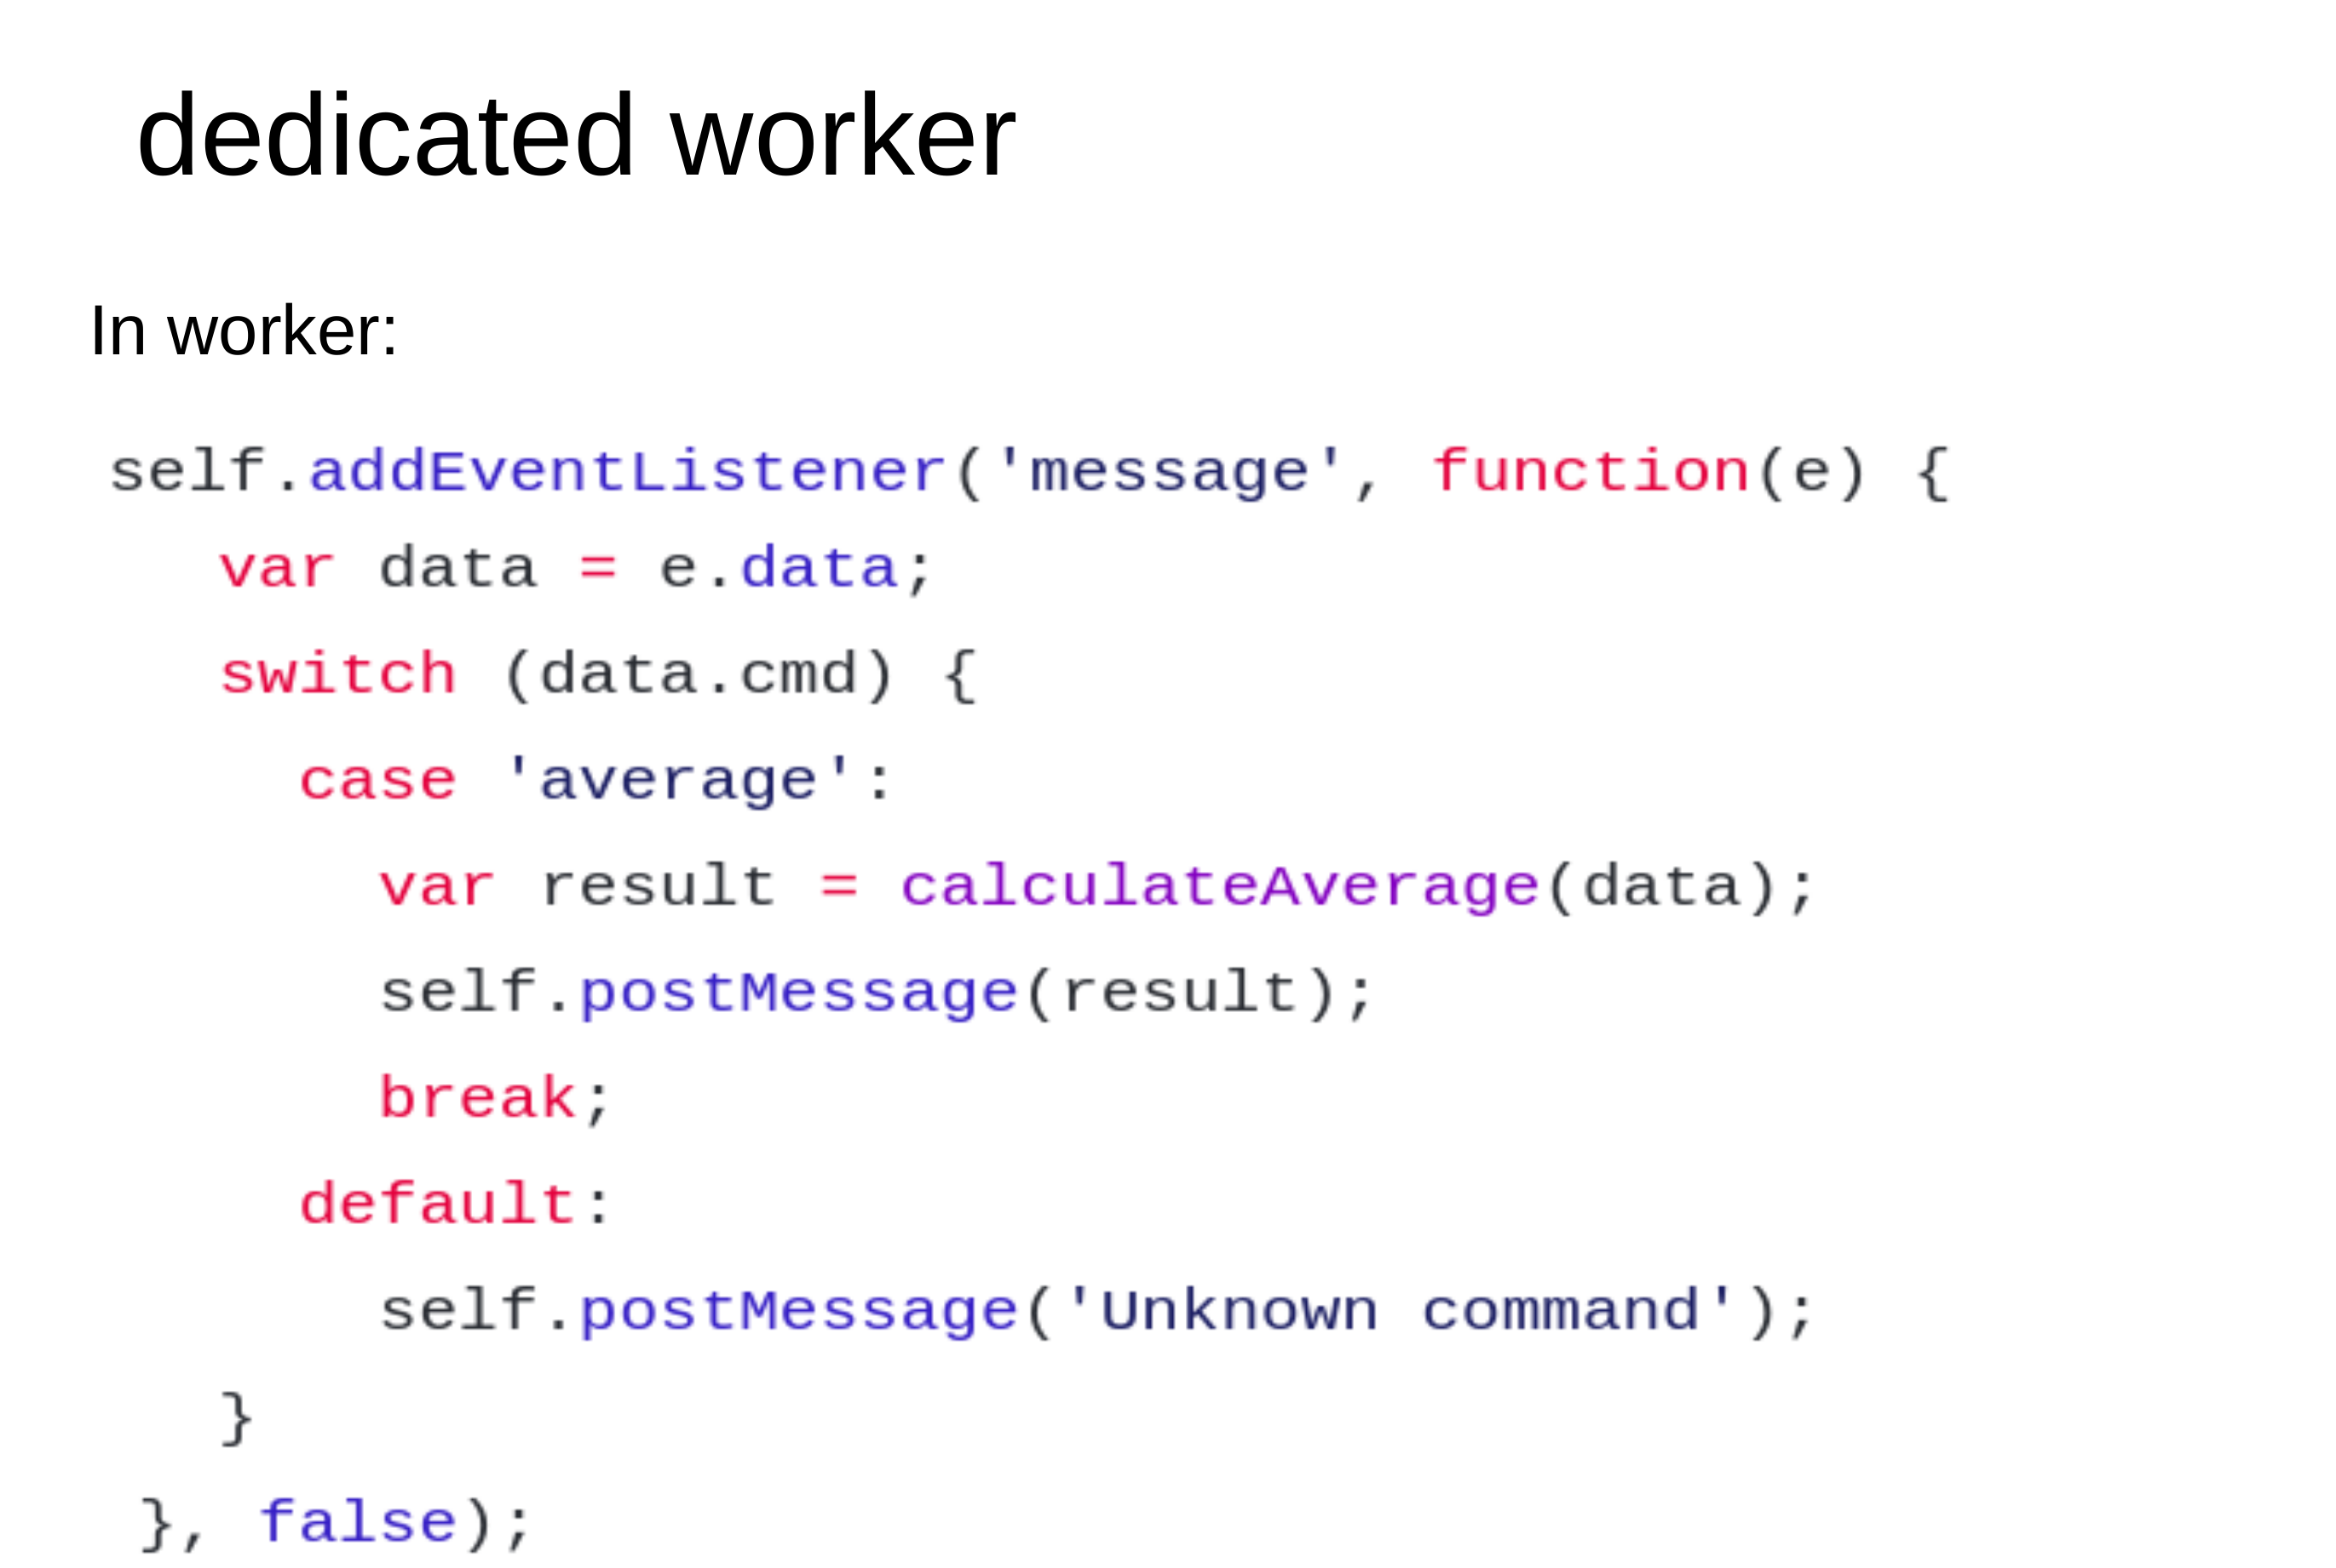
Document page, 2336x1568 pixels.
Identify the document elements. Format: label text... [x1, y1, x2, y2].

picture [109, 536, 1838, 1568]
picture [98, 428, 1973, 523]
title dedicated worker [10, 0, 1145, 327]
text_box In worker: [76, 284, 636, 421]
